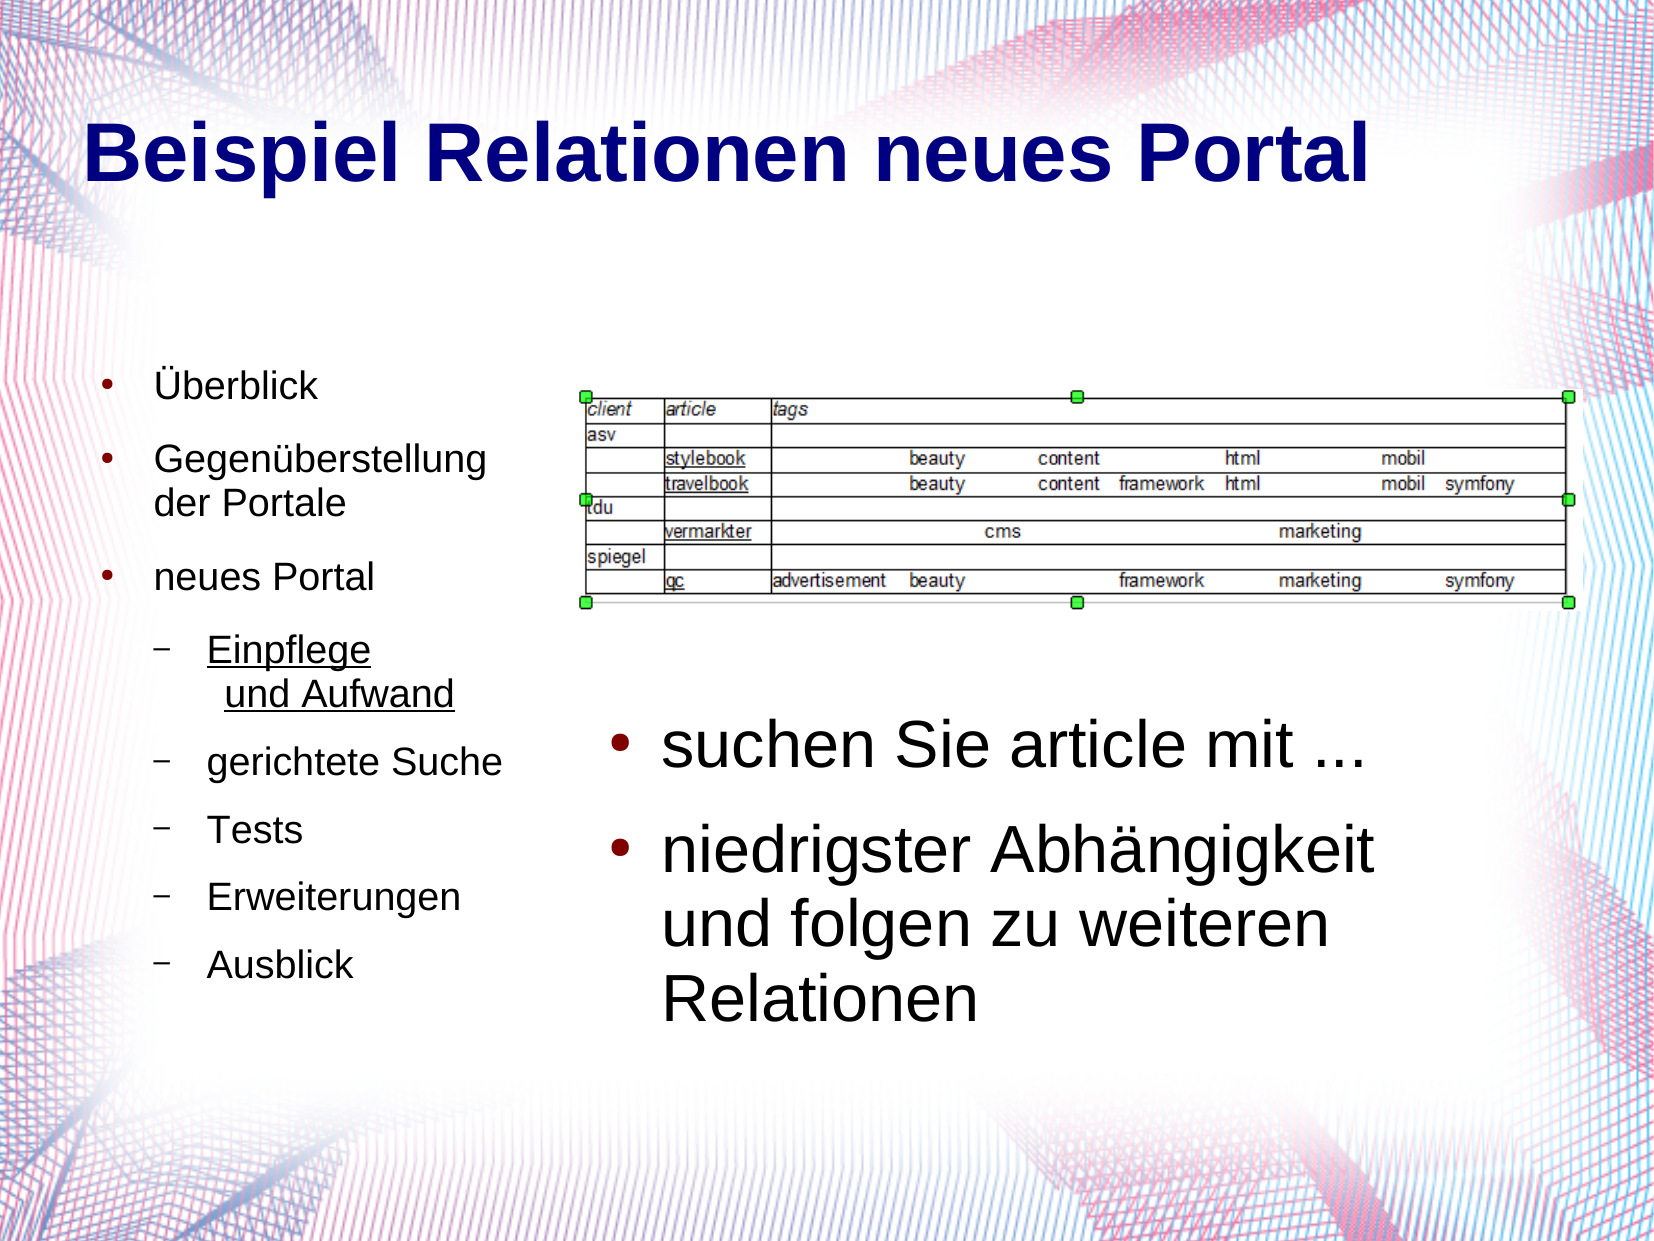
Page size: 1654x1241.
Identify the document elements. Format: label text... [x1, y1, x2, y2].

title Beispiel Relationen neues Portal [82, 49, 1571, 257]
list suchen Sie article mit ... niedrigster Abhängigkeit und folgen zu weiteren Relationen [590, 290, 1572, 1109]
picture [0, 0, 1654, 1241]
list Überblick Gegenüberstellung der Portale neues Portal Einpflege und Aufwand gerichtete Suche Tests Erweiterungen Ausblick [82, 290, 520, 1109]
